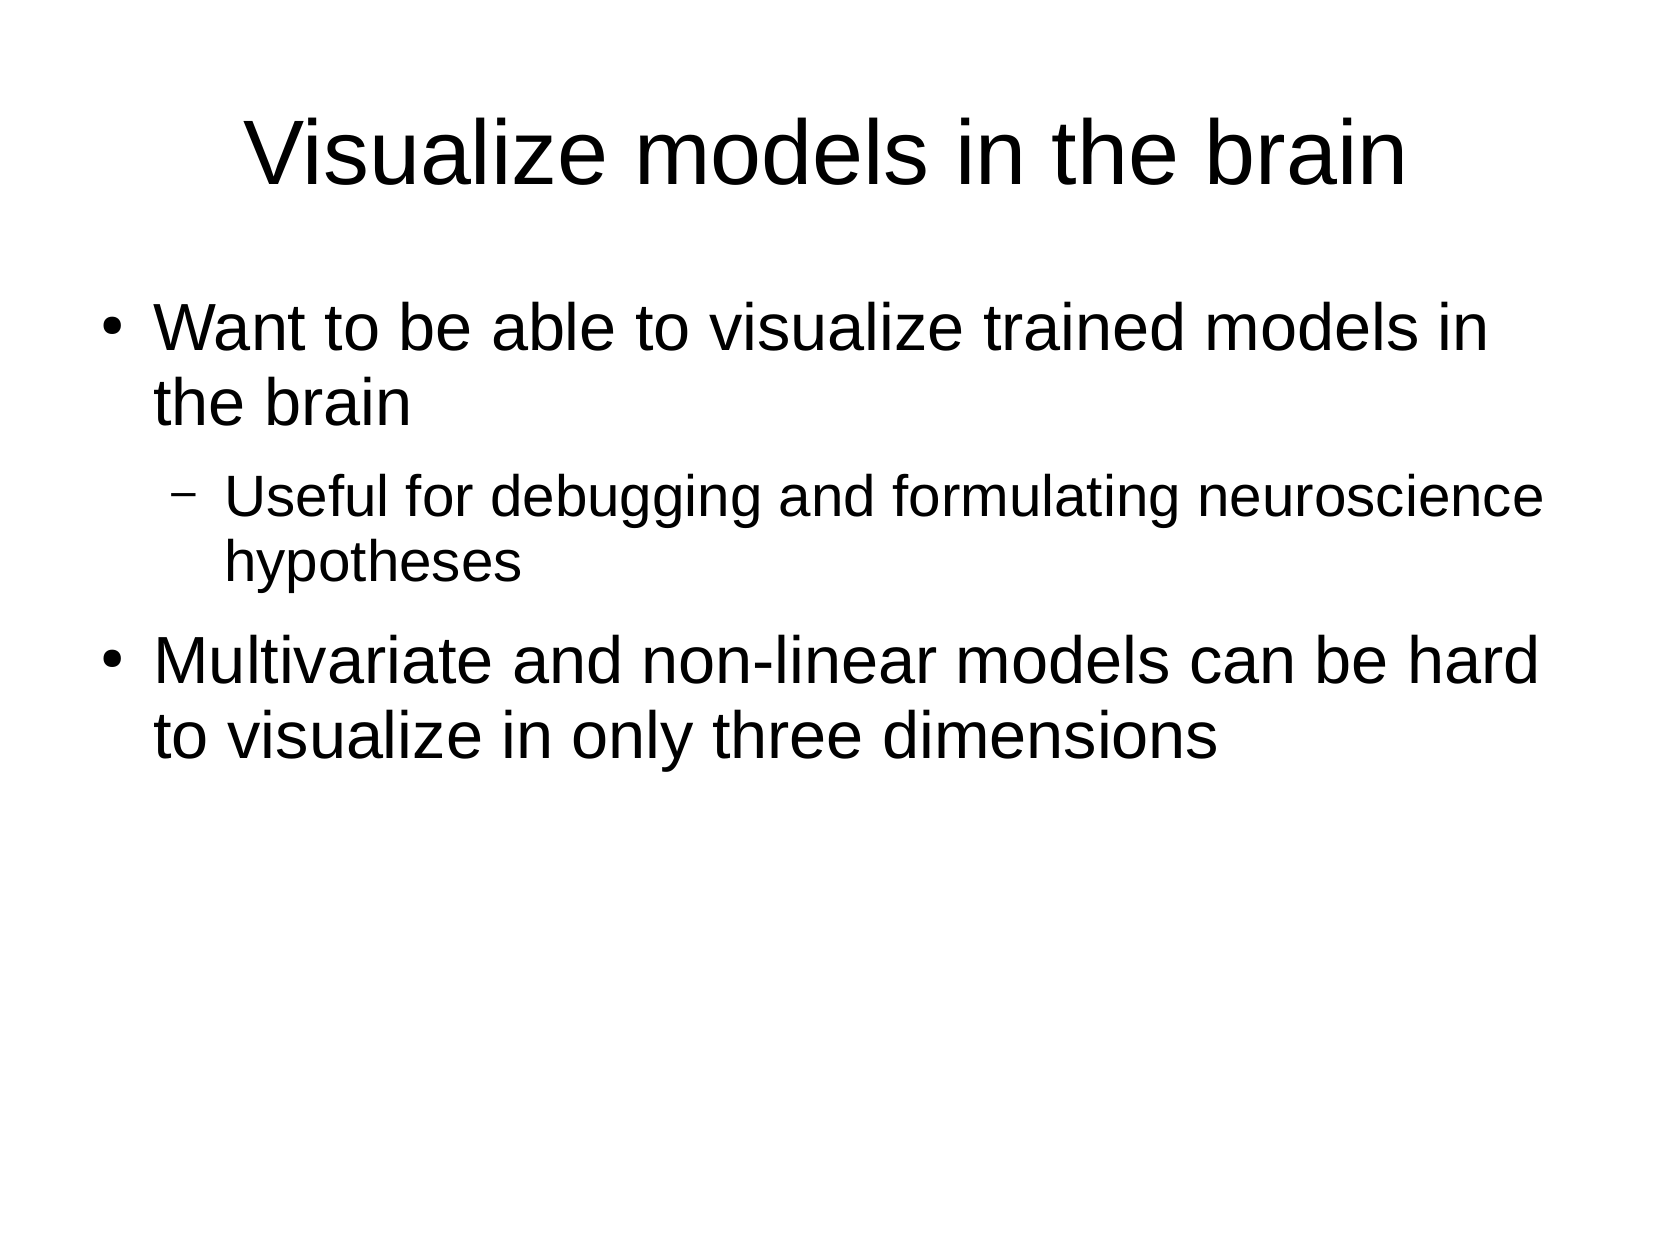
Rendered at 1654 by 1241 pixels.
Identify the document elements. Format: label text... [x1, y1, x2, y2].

list Want to be able to visualize trained models in the brain Useful for debugging and formulating neuroscience hypotheses Multivariate and non-linear models can be hard to visualize in only three dimensions [82, 290, 1571, 1010]
title Visualize models in the brain [82, 49, 1571, 257]
